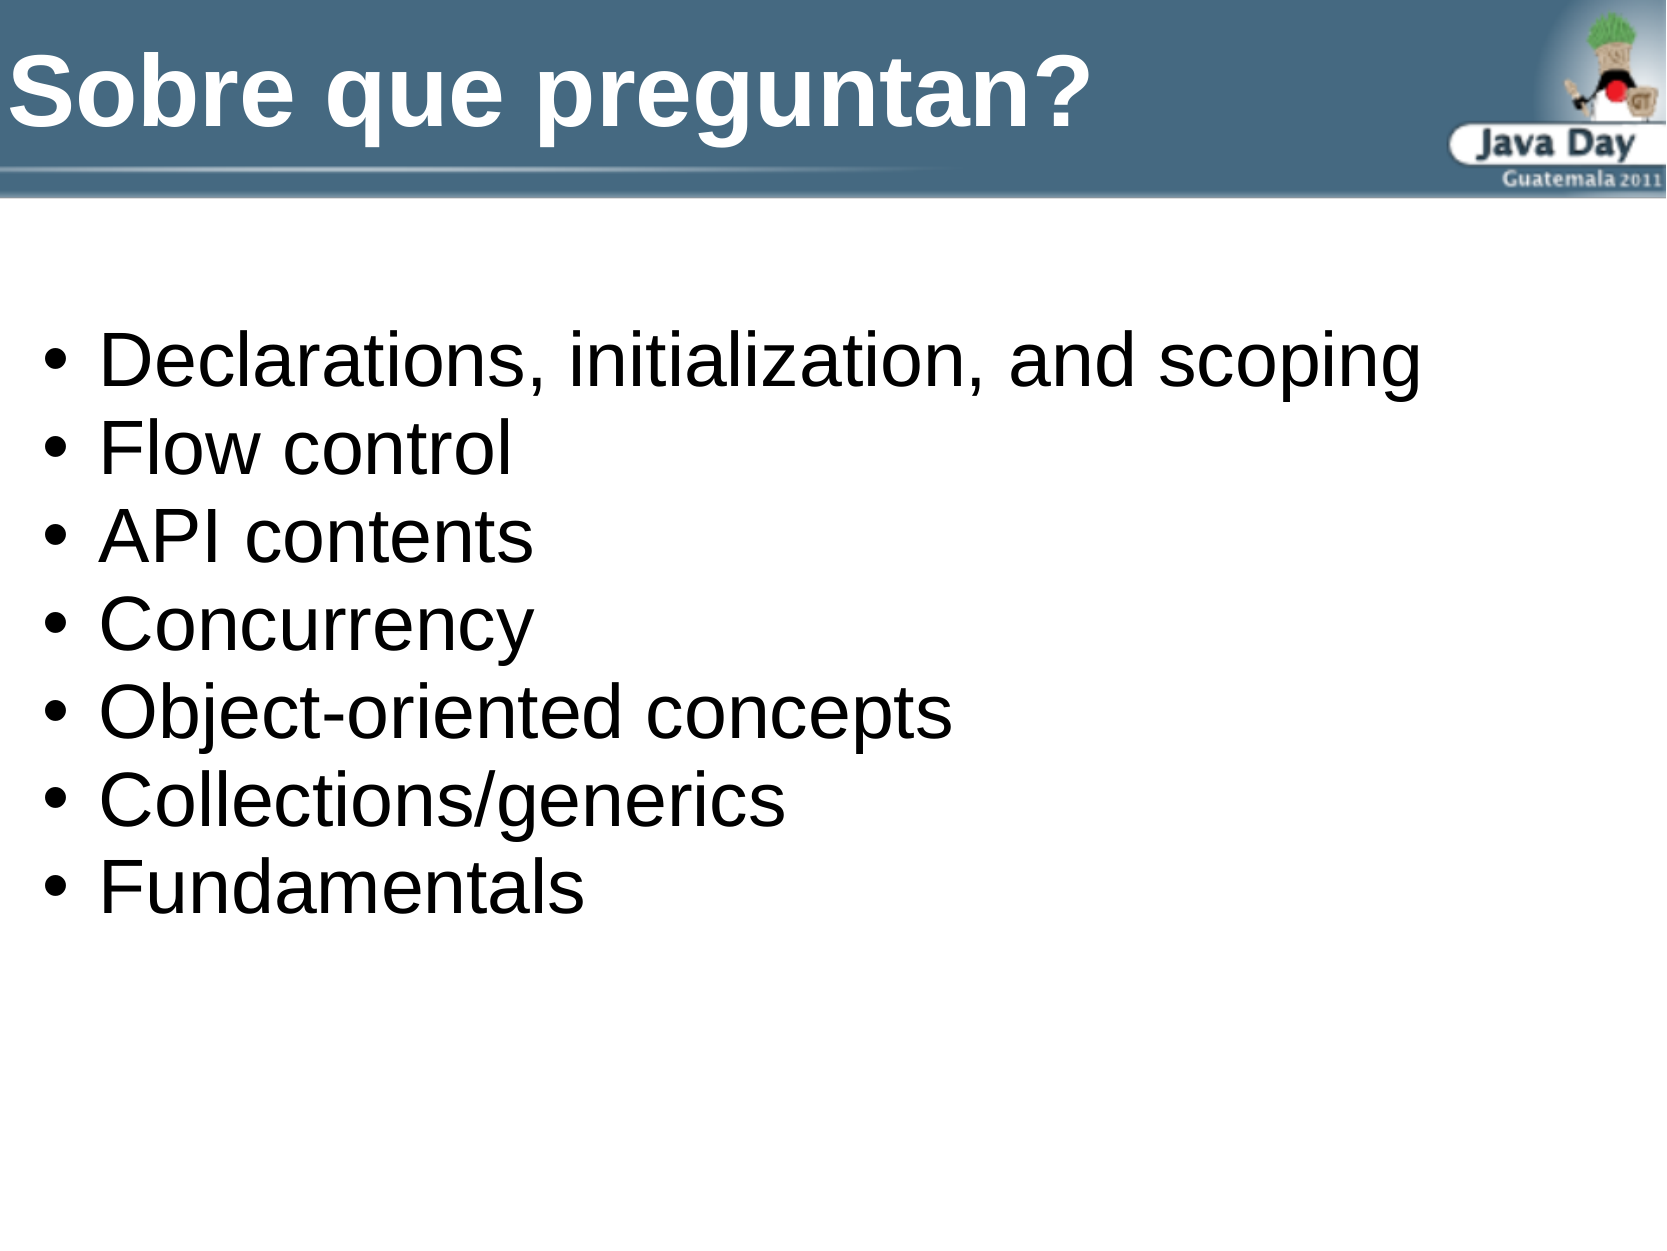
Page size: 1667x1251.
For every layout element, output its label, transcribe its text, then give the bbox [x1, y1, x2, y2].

text_box Sobre que preguntan? [7, 33, 1502, 151]
picture [0, 0, 1666, 200]
text_box Declarations, initialization, and scoping Flow control API contents Concurrency Object-oriented concepts Collections/generics Fundamentals [23, 316, 1527, 932]
